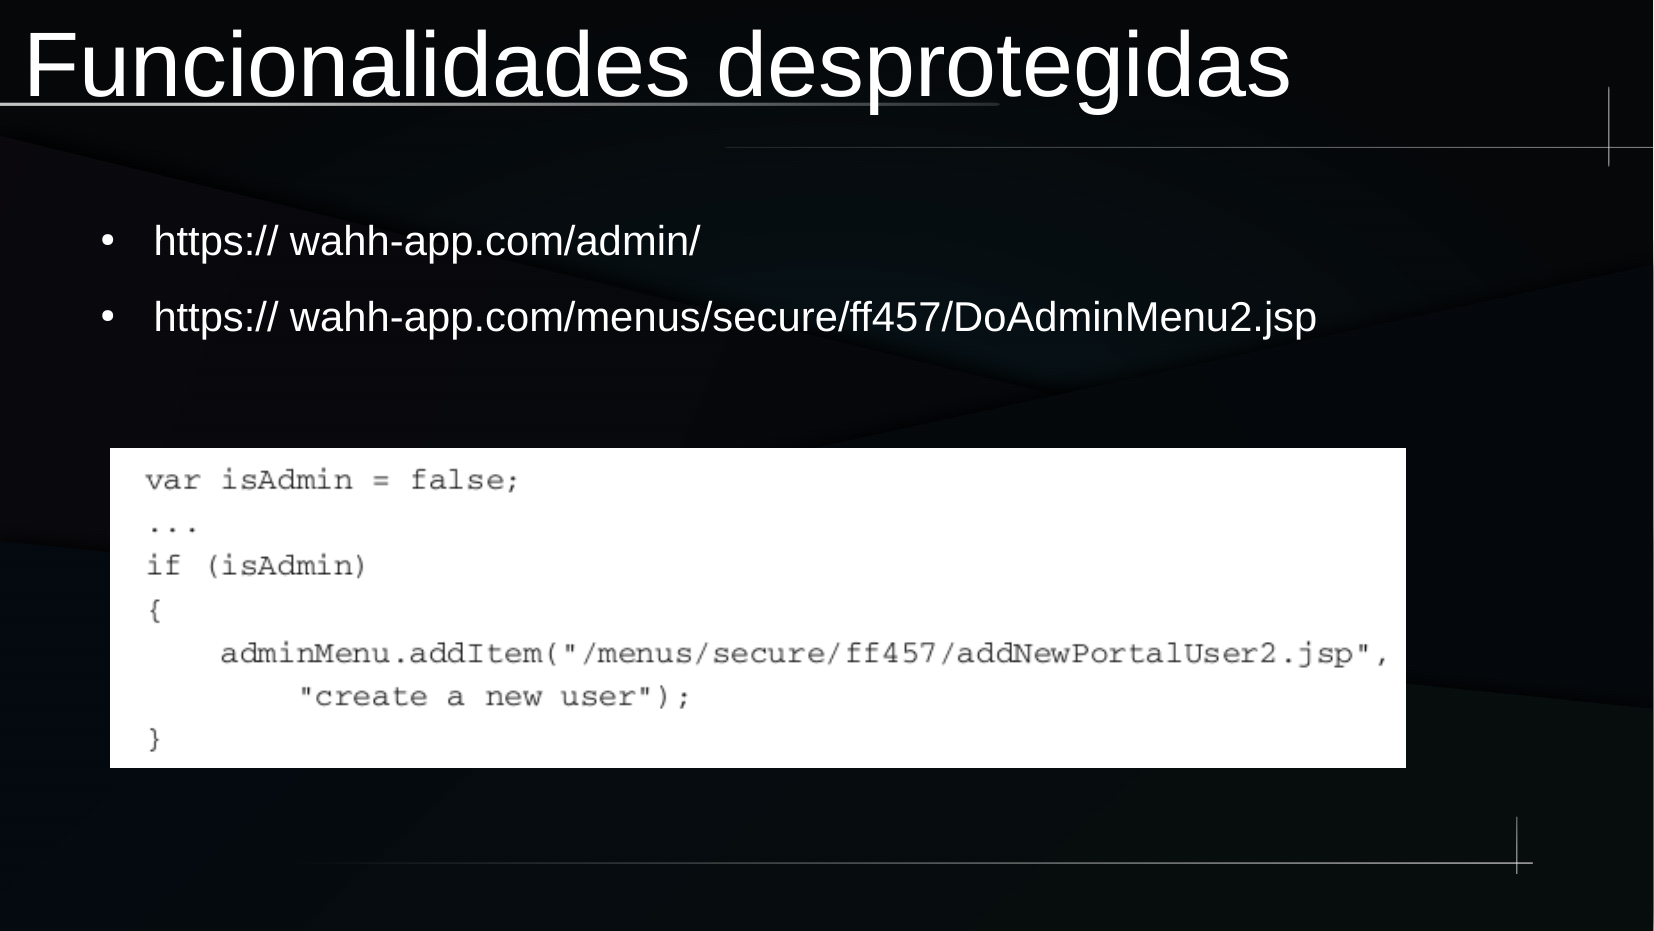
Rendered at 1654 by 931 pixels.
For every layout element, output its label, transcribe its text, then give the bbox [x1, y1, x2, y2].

title Funcionalidades desprotegidas [23, 11, 1589, 119]
list https:// wahh-app.com/admin/ https:// wahh-app.com/menus/secure/ff457/DoAdminMenu2.jsp [82, 217, 1571, 758]
picture [0, 0, 1654, 931]
